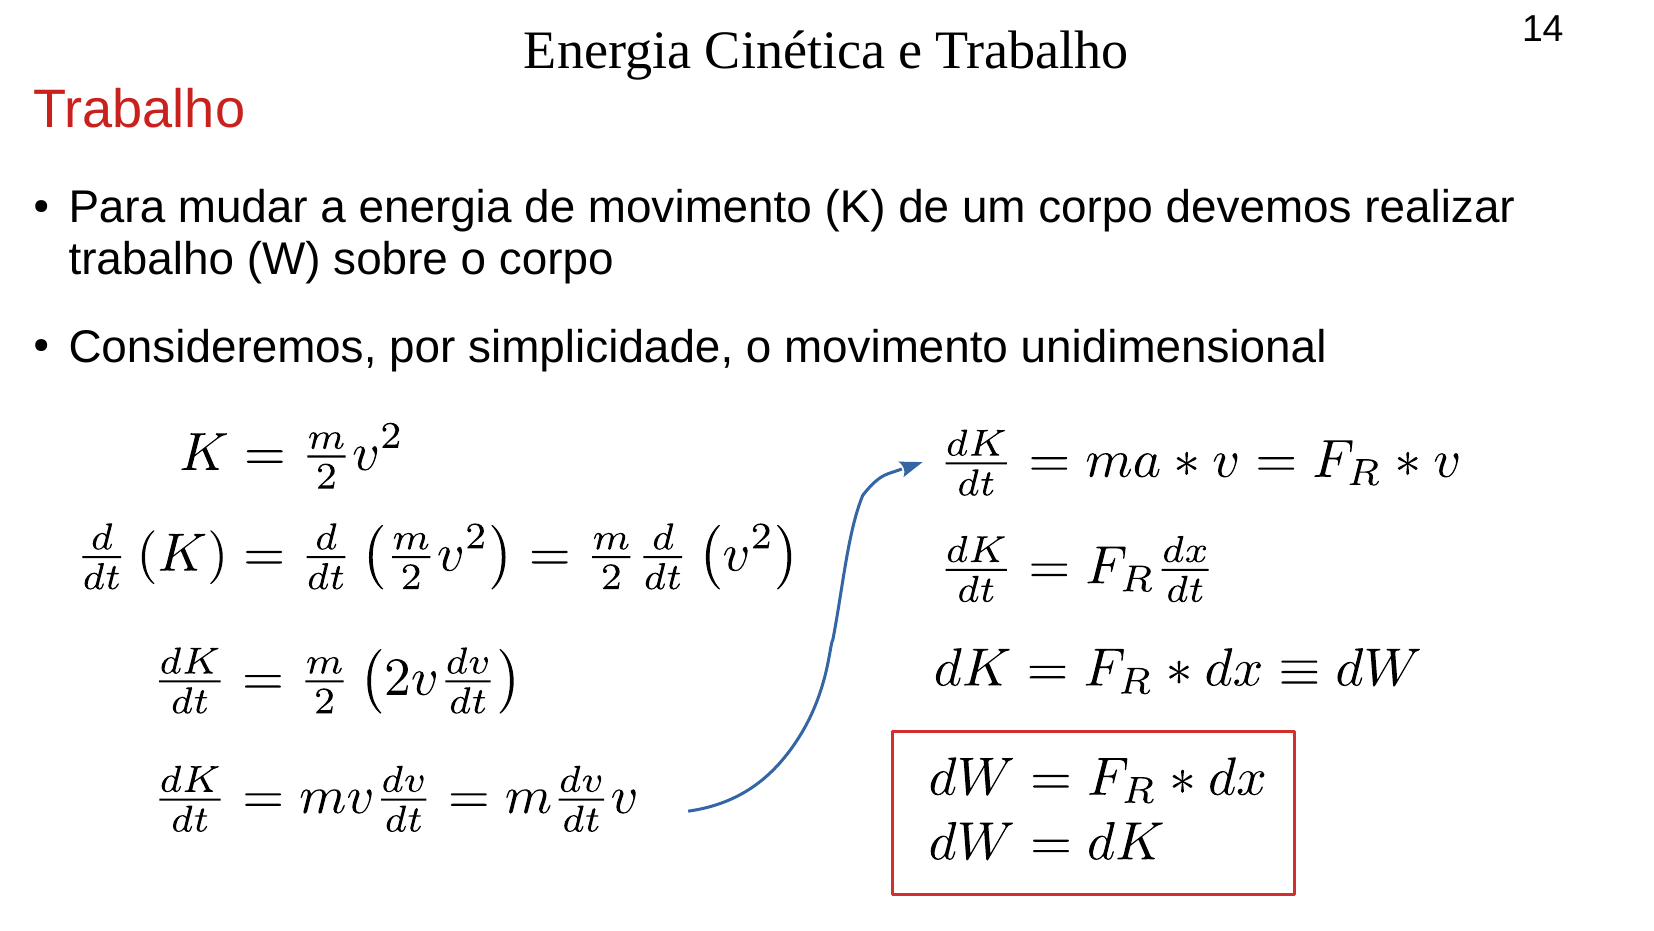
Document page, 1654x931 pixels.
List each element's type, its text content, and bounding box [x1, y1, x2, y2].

picture [177, 420, 402, 491]
picture [943, 427, 1461, 498]
text_box <number> [1507, 0, 1654, 71]
text_box Trabalho Para mudar a energia de movimento (K) de um corpo devemos realizar trabalho (W) sobre o corpo Consideremos, por simplicidade, o movimento unidimensional [18, 71, 1615, 431]
picture [943, 533, 1211, 605]
picture [931, 646, 1422, 697]
text_box Energia Cinética e Trabalho [509, 0, 1145, 88]
picture [80, 521, 794, 592]
picture [157, 763, 638, 835]
picture [157, 645, 516, 716]
picture [928, 757, 1265, 861]
